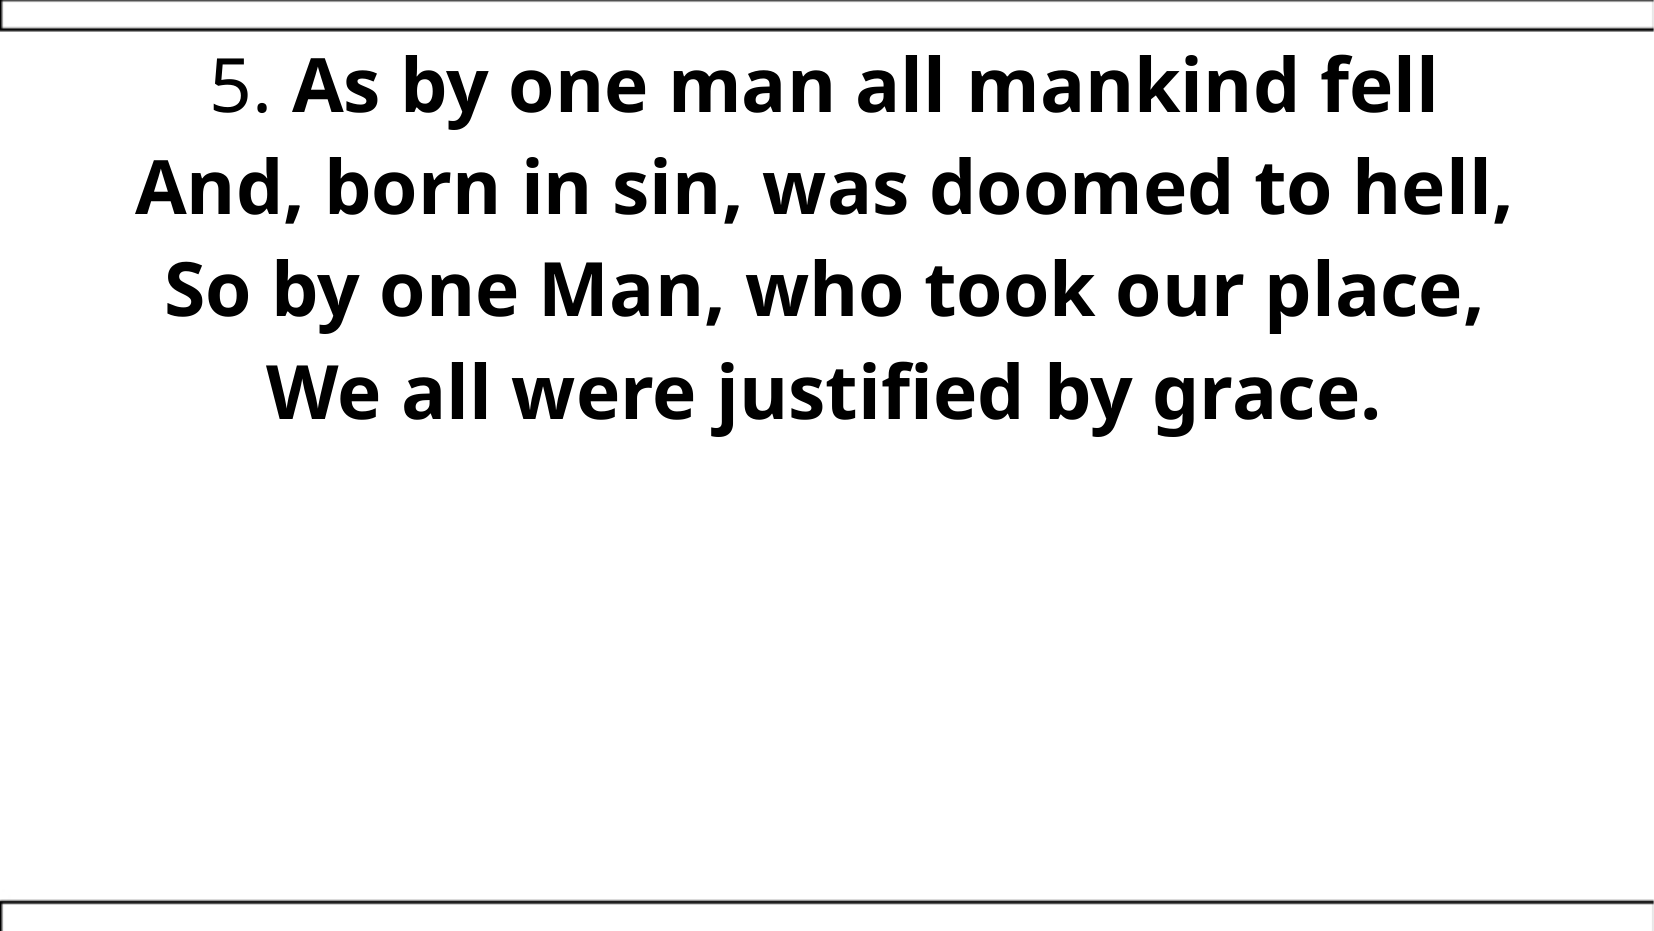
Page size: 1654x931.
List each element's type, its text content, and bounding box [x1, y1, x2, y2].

picture [0, 0, 1654, 931]
text_box 5. As by one man all mankind fell And, born in sin, was doomed to hell, So by one Man, who took our place, We all were justified by grace. [105, 24, 1546, 439]
